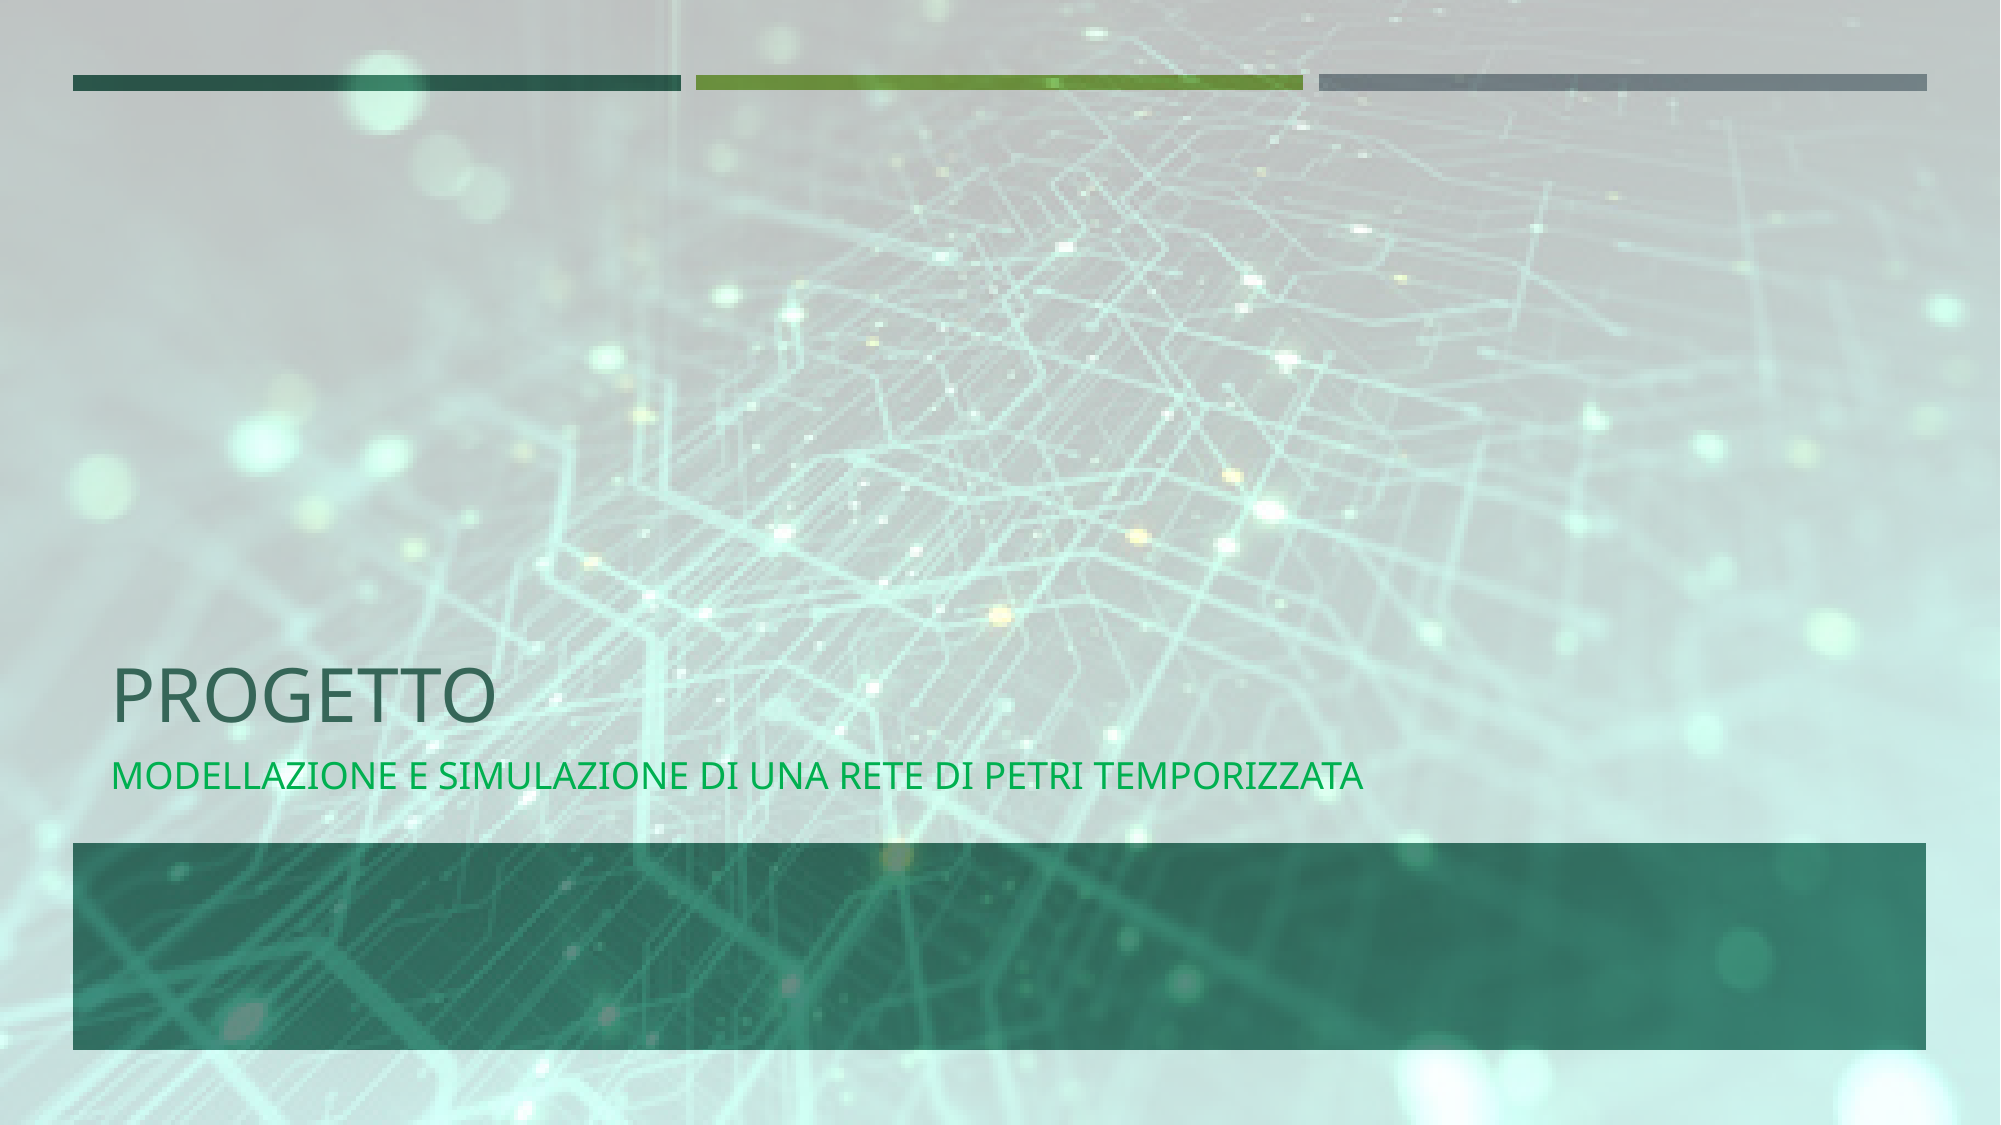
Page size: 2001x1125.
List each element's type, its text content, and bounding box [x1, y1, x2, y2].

list modellazione e simulazione di una rete di petri temporizzata [95, 744, 1905, 844]
title progetto [95, 499, 1905, 744]
picture [0, 0, 2000, 1125]
